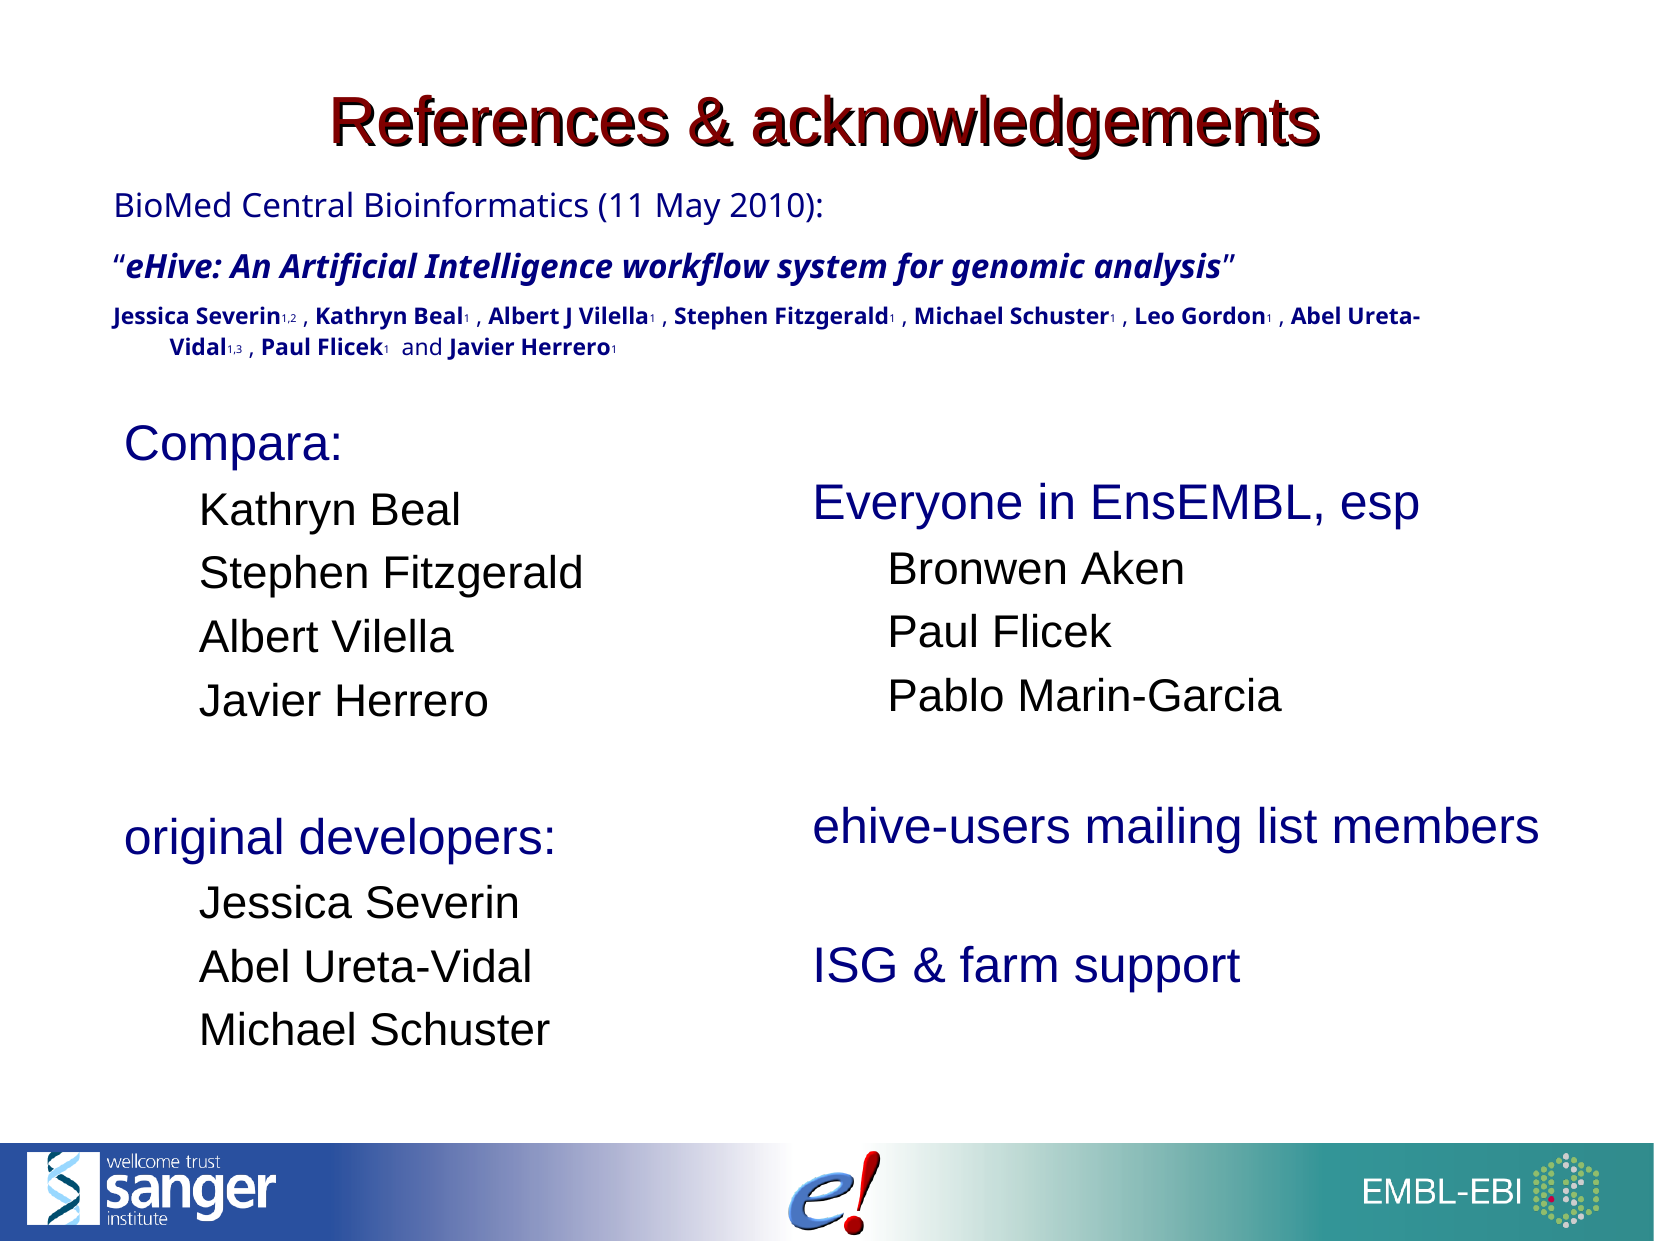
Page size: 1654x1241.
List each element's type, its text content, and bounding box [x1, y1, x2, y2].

picture [0, 1143, 1654, 1241]
list Everyone in EnsEMBL, esp Bronwen Aken Paul Flicek Pablo Marin-Garcia ehive-users mailing list members ISG & farm support [812, 472, 1565, 1065]
title References & acknowledgements [123, 37, 1526, 200]
list Compara: Kathryn Beal Stephen Fitzgerald Albert Vilella Javier Herrero original developers: Jessica Severin Abel Ureta-Vidal Michael Schuster [123, 413, 709, 1123]
list BioMed Central Bioinformatics (11 May 2010): “eHive: An Artificial Intelligence workflow system for genomic analysis” Jessica Severin1,2 , Kathryn Beal1 , Albert J Vilella1 , Stephen Fitzgerald1 , Michael Schuster1 , Leo Gordon1 , Abel Ureta-Vidal1,3 , Paul Flicek1 and Javier Herrero1 [113, 177, 1477, 409]
